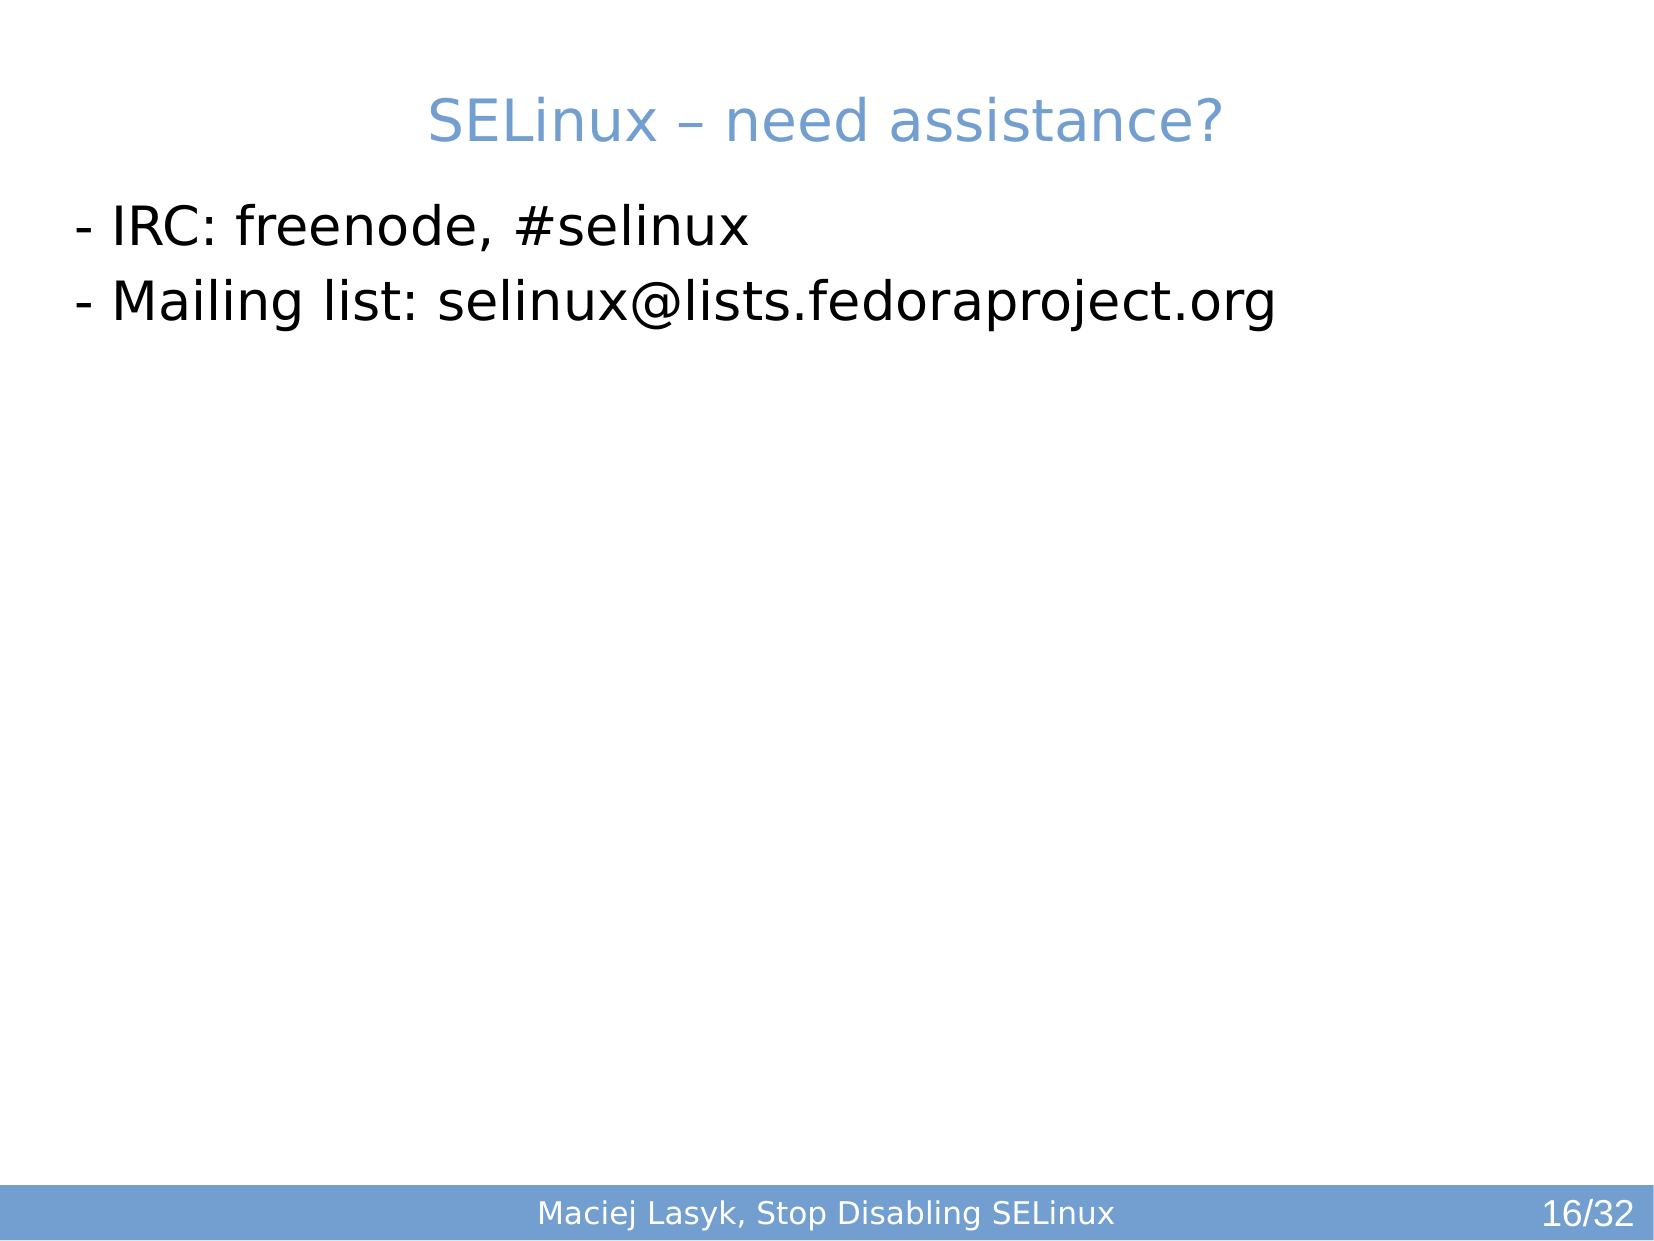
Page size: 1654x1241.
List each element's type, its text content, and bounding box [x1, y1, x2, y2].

text_box Maciej Lasyk, Stop Disabling SELinux [522, 1188, 1132, 1240]
text_box 16/32 [1516, 1185, 1650, 1241]
text_box - IRC: freenode, #selinux - Mailing list: selinux@lists.fedoraproject.org [60, 187, 1295, 341]
text_box SELinux – need assistance? [412, 79, 1241, 163]
text_box [0, 1185, 1516, 1241]
text_box [1650, 1185, 1654, 1241]
